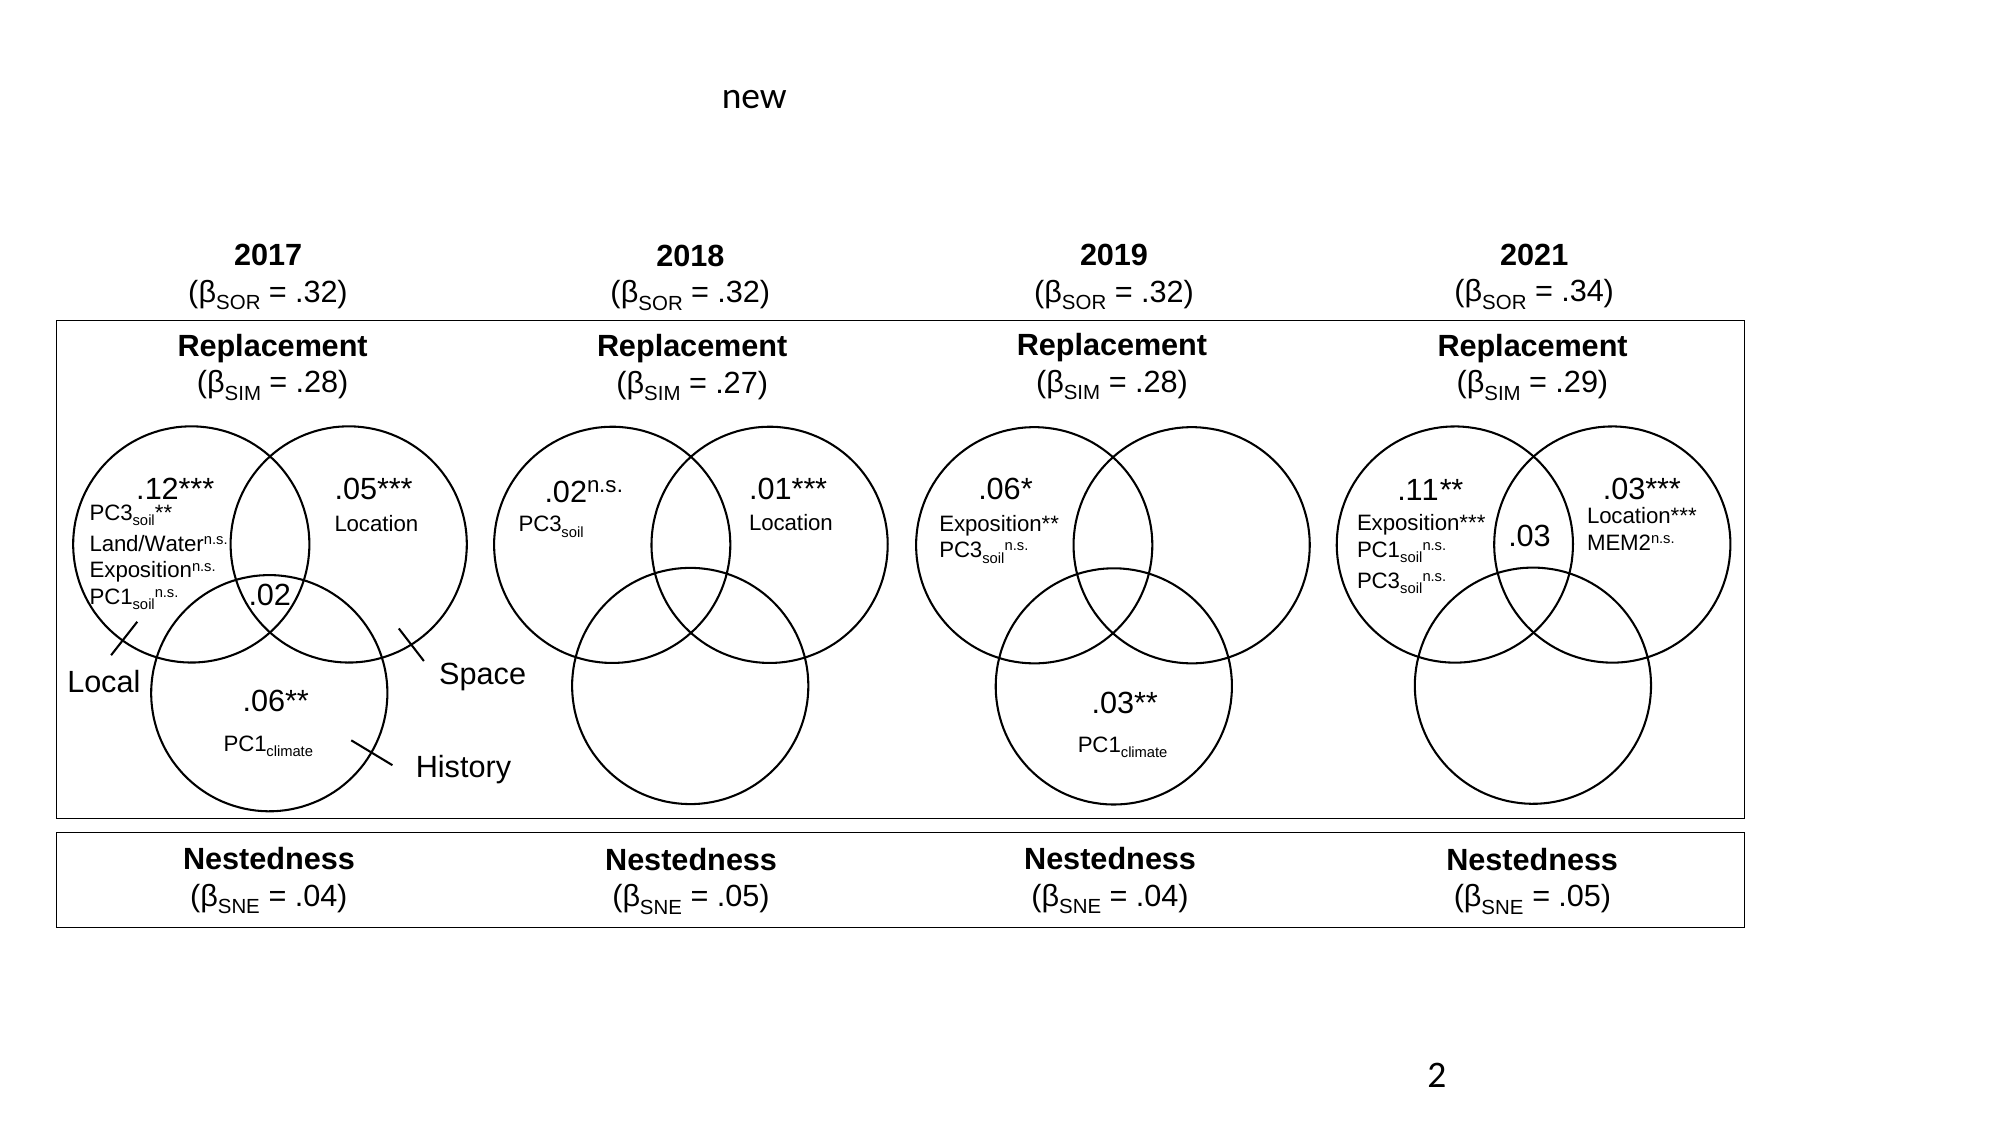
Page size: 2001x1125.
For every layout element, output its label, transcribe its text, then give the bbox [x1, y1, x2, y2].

text_box .12*** [116, 458, 236, 488]
text_box .02n.s. [524, 459, 644, 499]
text_box .02 [228, 564, 319, 622]
text_box .03*** [1582, 458, 1704, 491]
text_box 1 [1412, 1042, 1863, 1103]
text_box Replacement (βSIM = .28) [154, 321, 391, 410]
text_box PC1climate [196, 718, 341, 767]
text_box 2019 (βSOR = .32) [1002, 225, 1226, 320]
text_box Nestedness (βSNE = .04) [995, 833, 1226, 924]
text_box .11** [1377, 459, 1515, 498]
text_box Exposition** PC3soiln.s. [919, 498, 1087, 573]
text_box Exposition*** PC1soiln.s. PC3soiln.s. [1337, 498, 1526, 600]
text_box new [706, 63, 843, 125]
text_box Location*** MEM2n.s. [1567, 491, 1744, 566]
text_box 2018 (βSOR = .32) [574, 225, 807, 320]
text_box Replacement (βSIM = .28) [993, 321, 1231, 410]
text_box .01*** [729, 459, 870, 517]
text_box Location [729, 498, 861, 546]
text_box PC1climate [1053, 719, 1193, 767]
text_box .03 [1488, 506, 1593, 564]
text_box .06** [222, 671, 353, 729]
text_box 2017 (βSOR = .32) [158, 225, 378, 320]
text_box Replacement (βSIM = .27) [574, 321, 811, 411]
text_box Nestedness (βSNE = .05) [576, 833, 806, 924]
text_box .06* [958, 459, 1069, 498]
text_box Replacement (βSIM = .29) [1409, 321, 1656, 410]
text_box Nestedness (βSNE = .05) [1417, 833, 1648, 924]
text_box .05*** [314, 458, 435, 499]
text_box PC3soil** Land/Watern.s. Expositionn.s. PC1soiln.s. [69, 488, 250, 617]
text_box Replacement (βSIM = .29) [1409, 315, 1656, 320]
text_box Local [43, 638, 165, 723]
text_box Nestedness (βSNE = .04) [153, 833, 384, 924]
text_box .03** [1069, 673, 1181, 719]
text_box 2021 (βSOR = .34) [1421, 224, 1647, 319]
text_box Location [314, 499, 443, 547]
text_box PC3soil [498, 499, 672, 547]
text_box History [388, 726, 540, 804]
text_box Space [419, 639, 571, 701]
